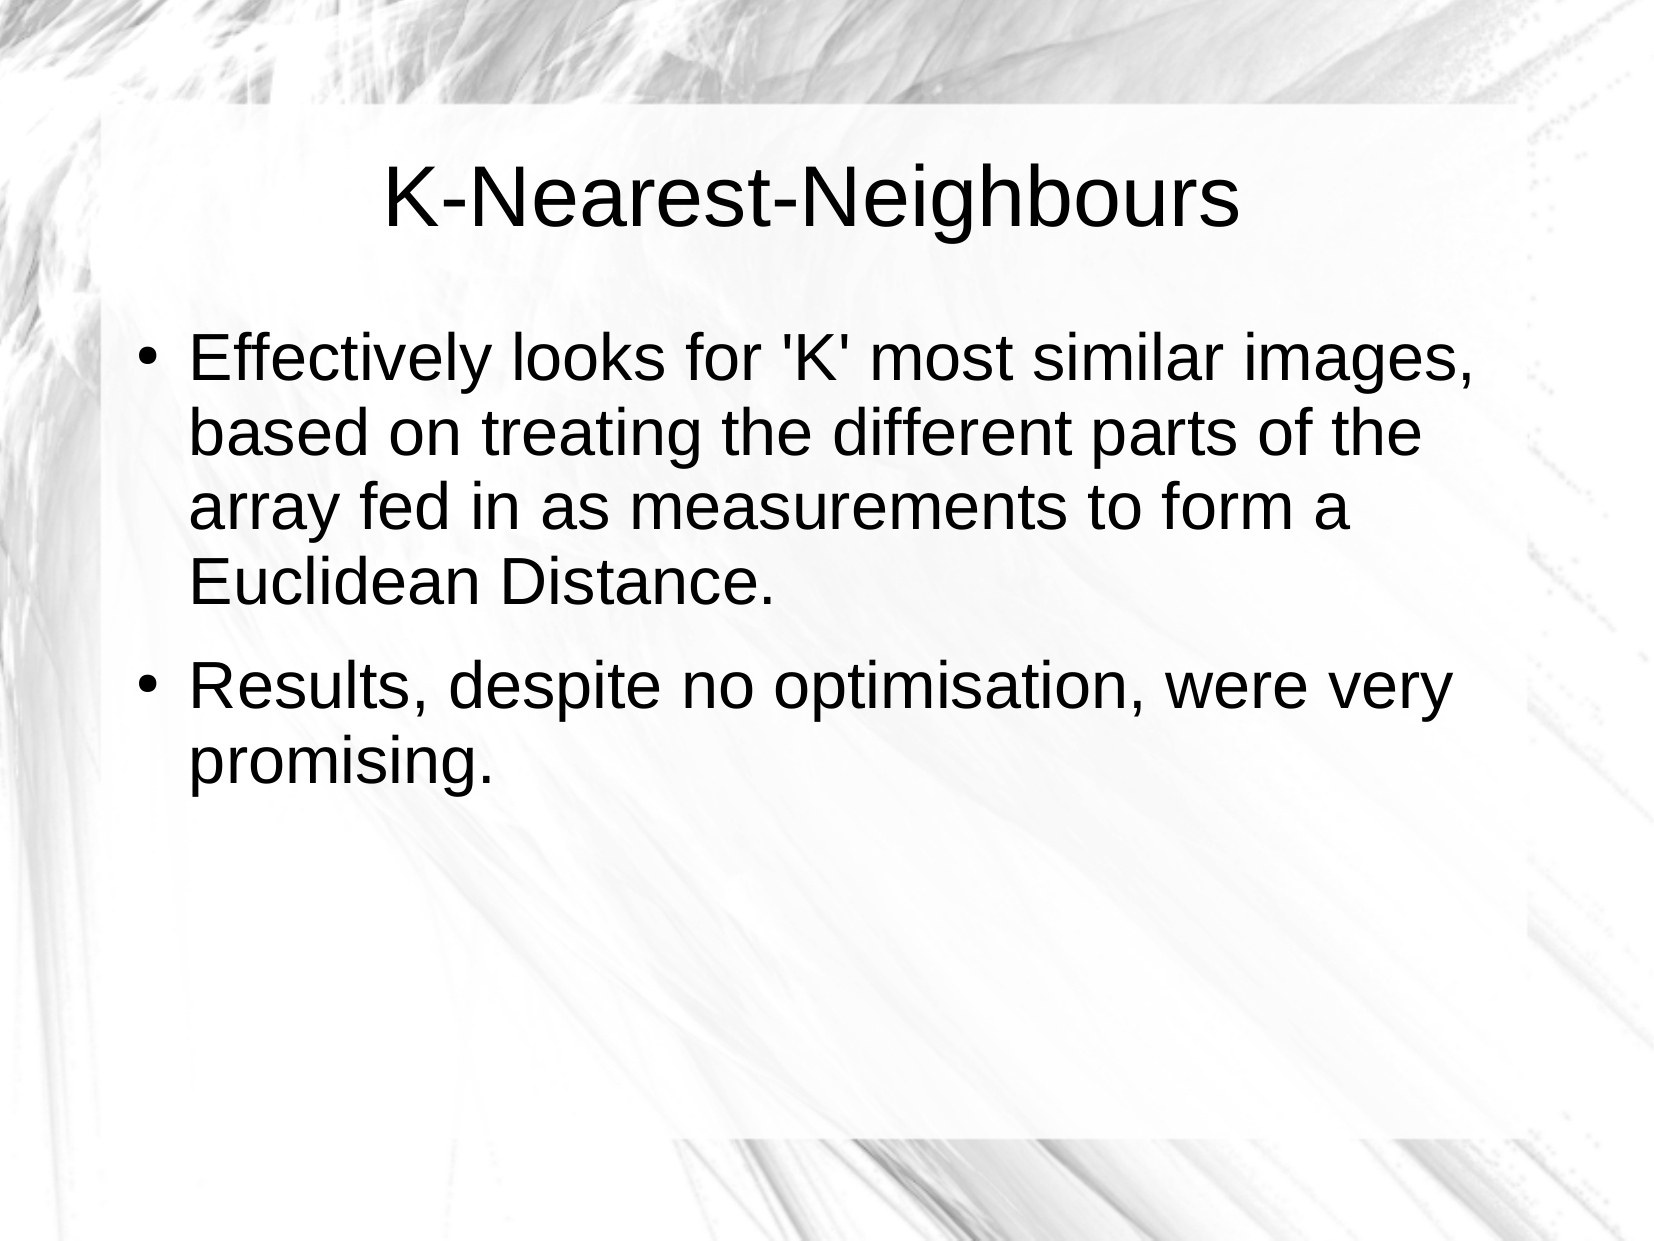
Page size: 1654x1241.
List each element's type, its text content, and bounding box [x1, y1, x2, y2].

list Effectively looks for 'K' most similar images, based on treating the different parts of the array fed in as measurements to form a Euclidean Distance. Results, despite no optimisation, were very promising. [118, 319, 1571, 945]
picture [0, 0, 1654, 1241]
title K-Nearest-Neighbours [118, 112, 1506, 281]
